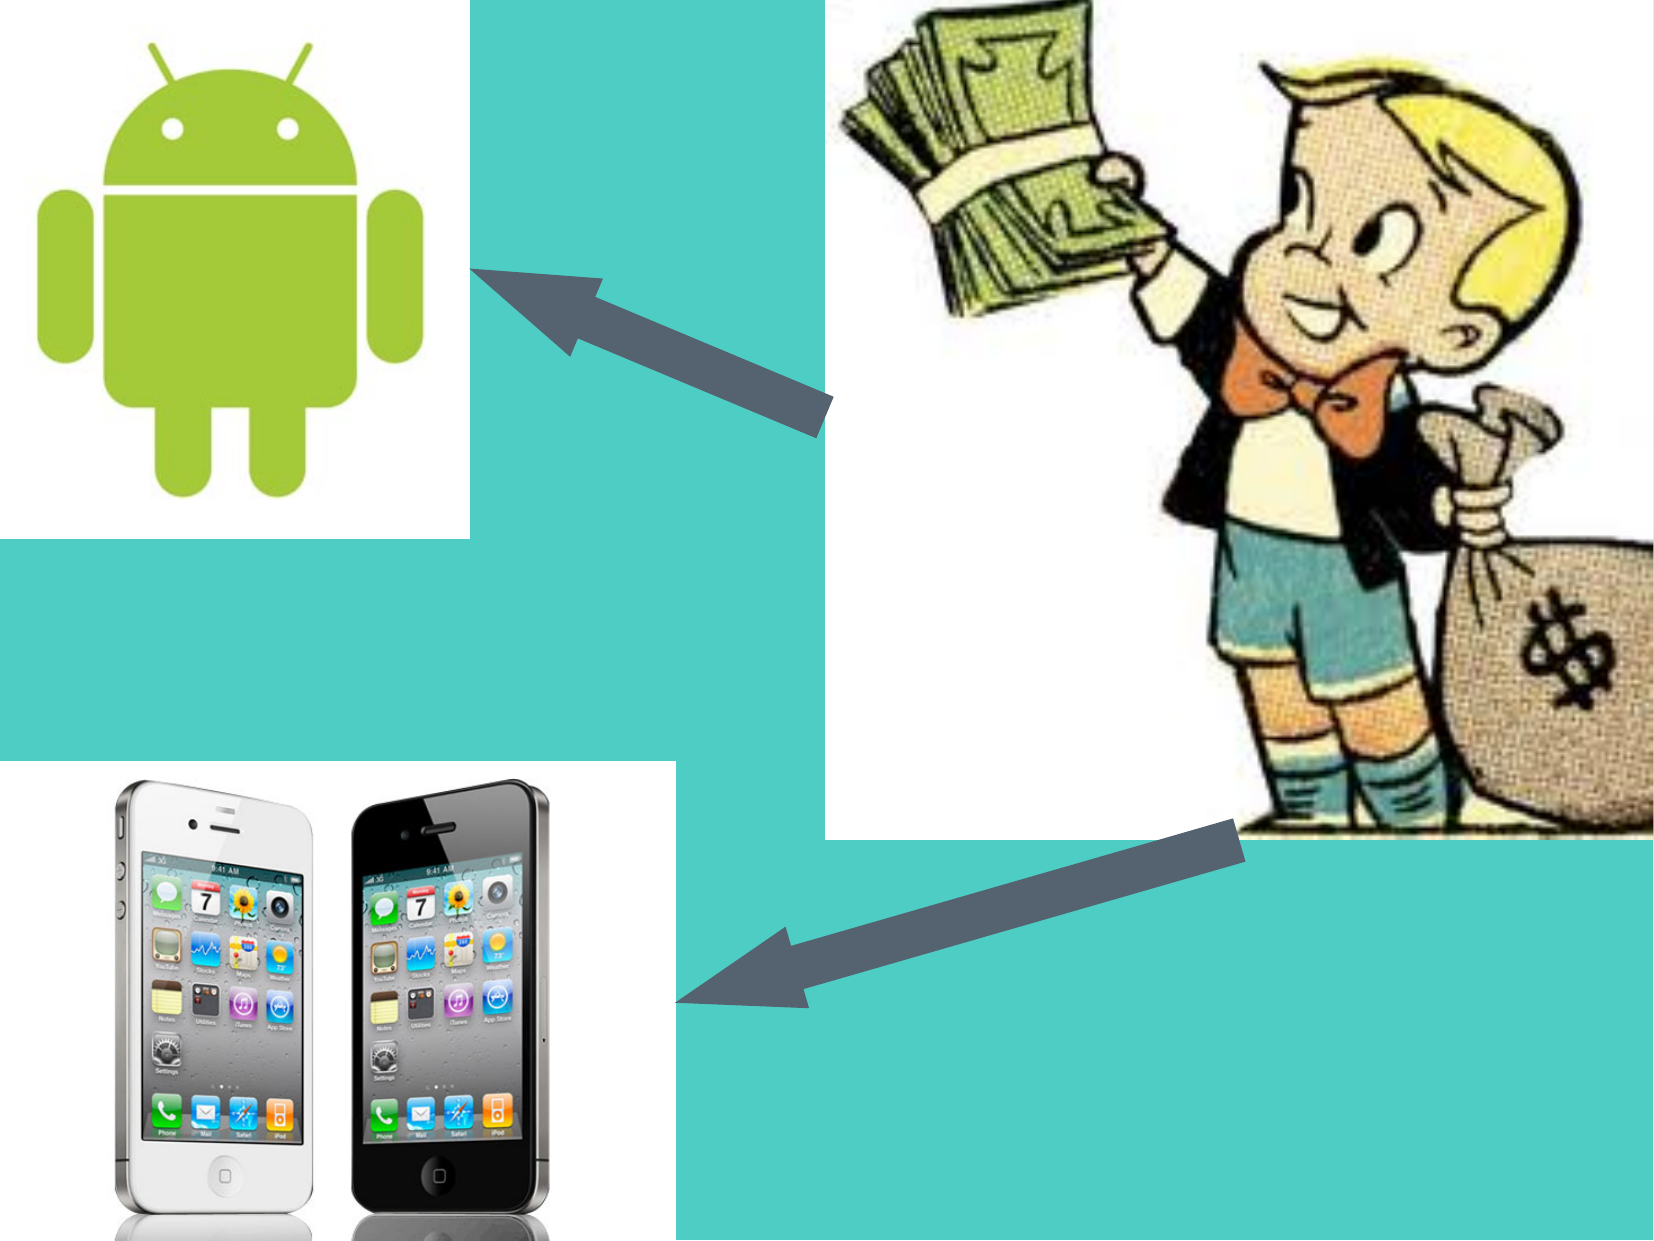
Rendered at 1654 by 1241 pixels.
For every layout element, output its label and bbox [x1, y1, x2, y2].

picture [0, 761, 676, 1241]
picture [825, 0, 1654, 841]
picture [0, 0, 470, 539]
